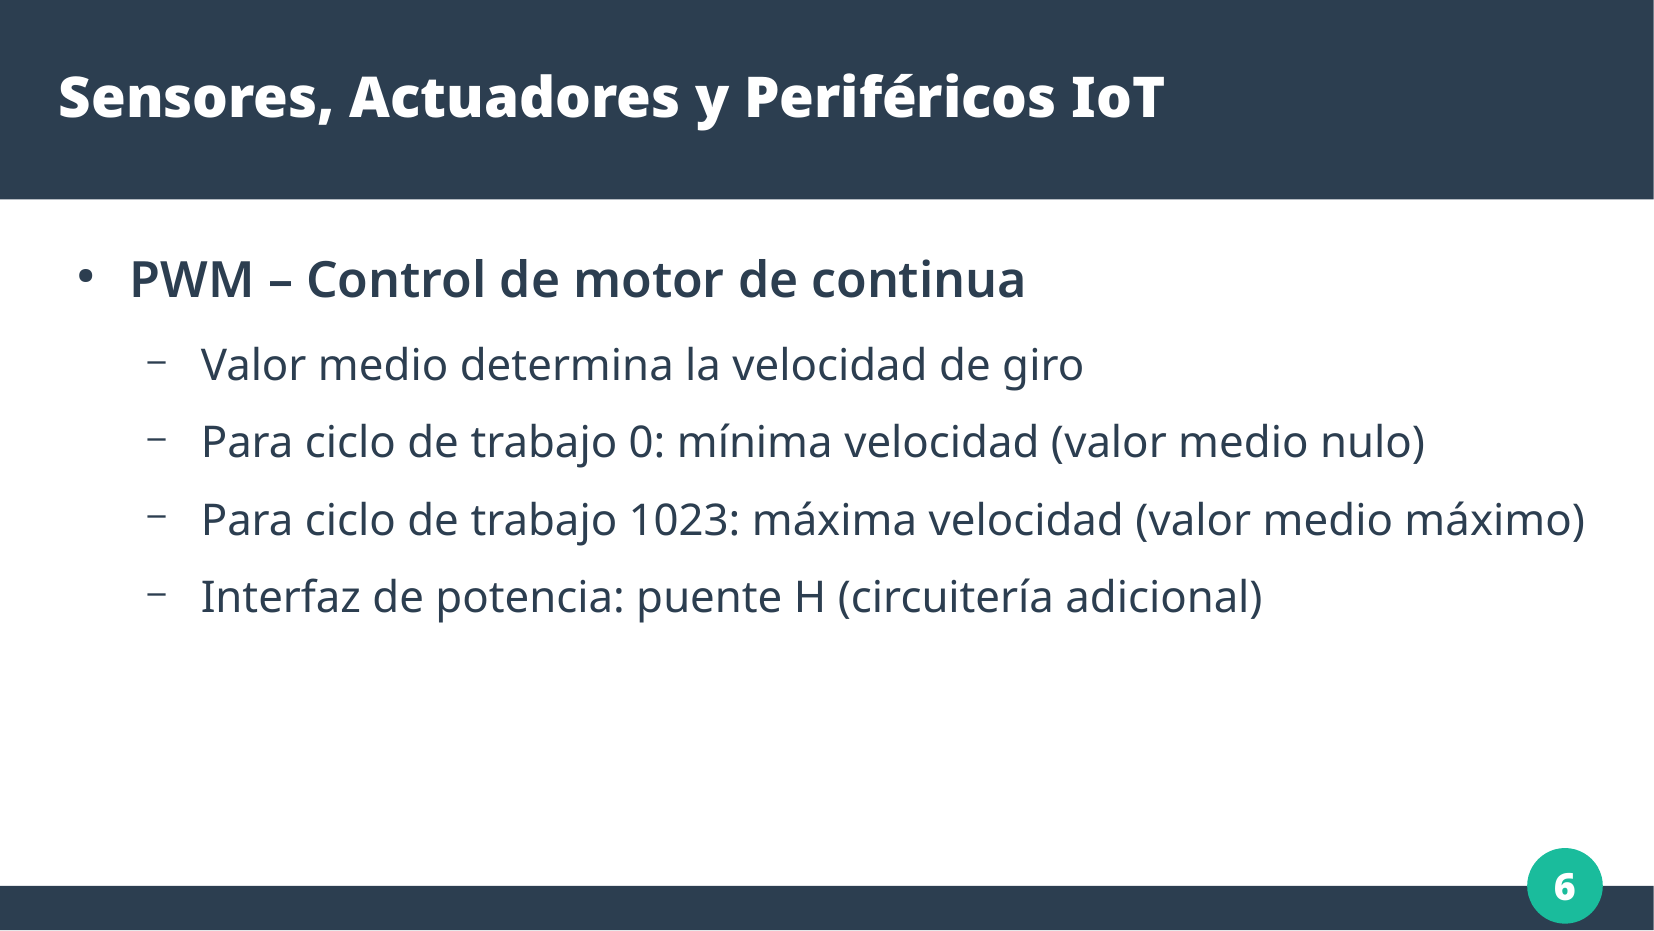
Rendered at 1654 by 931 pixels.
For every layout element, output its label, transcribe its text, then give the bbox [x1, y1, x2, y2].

list PWM – Control de motor de continua Valor medio determina la velocidad de giro Para ciclo de trabajo 0: mínima velocidad (valor medio nulo) Para ciclo de trabajo 1023: máxima velocidad (valor medio máximo) Interfaz de potencia: puente H (circuitería adicional) [59, 243, 1595, 864]
title Sensores, Actuadores y Periféricos IoT [59, 37, 1595, 155]
